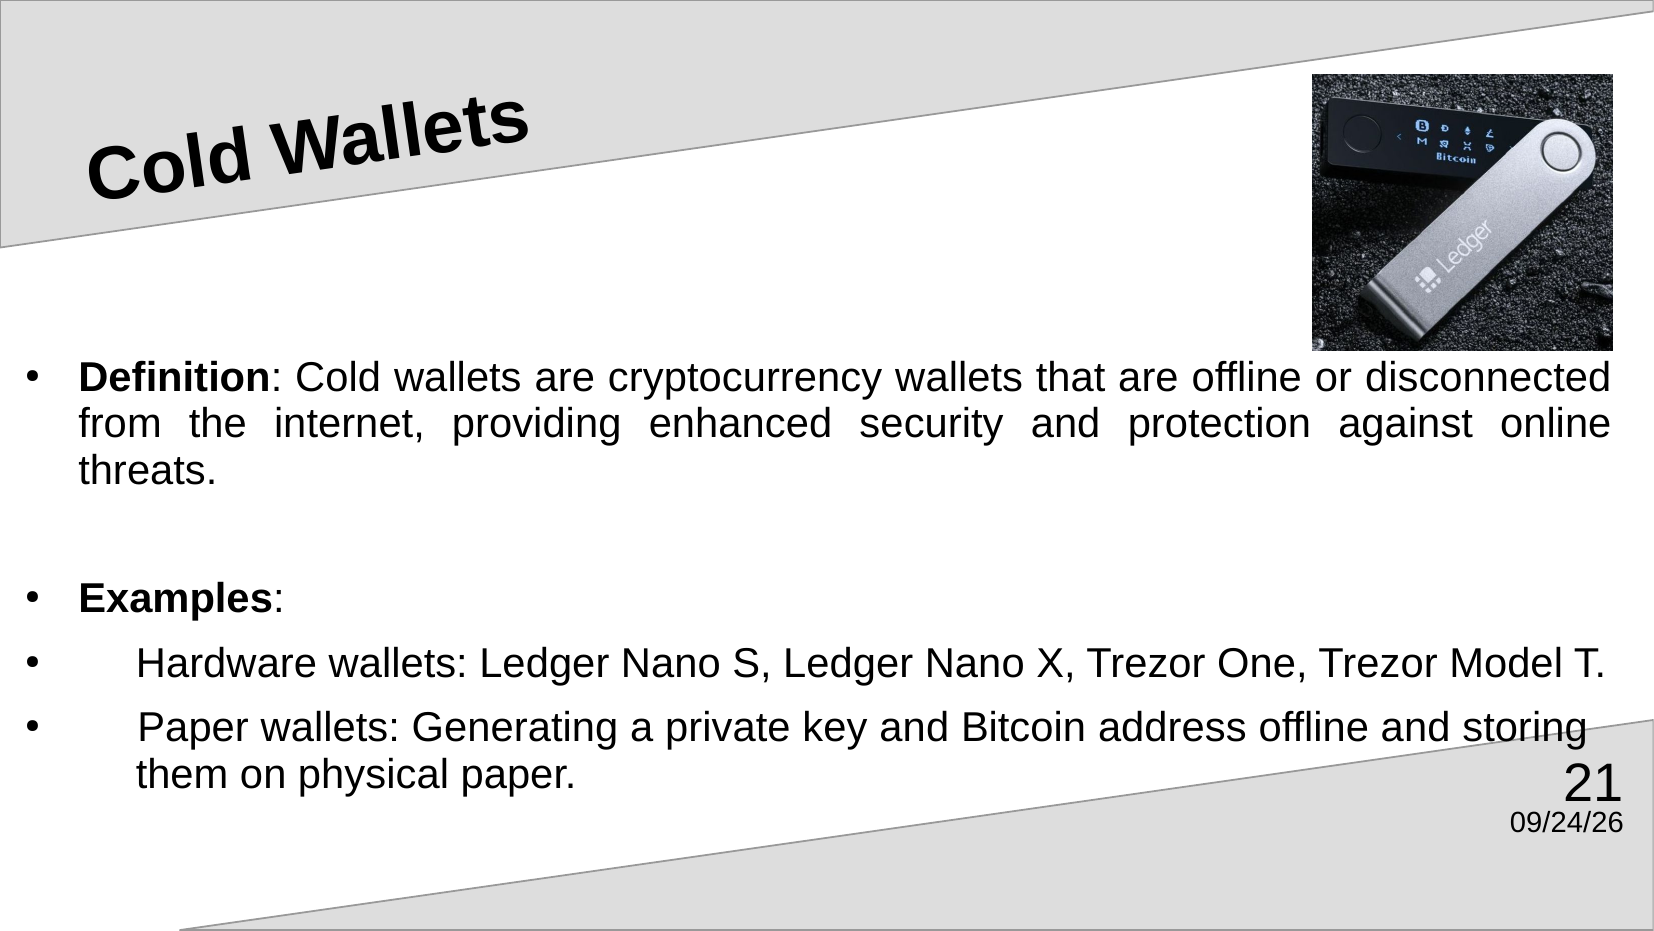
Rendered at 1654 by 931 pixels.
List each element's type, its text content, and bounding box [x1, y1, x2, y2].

picture [1312, 74, 1613, 351]
title Cold Wallets [3, 0, 1406, 225]
list Definition: Cold wallets are cryptocurrency wallets that are offline or disconnected from the internet, providing enhanced security and protection against online threats. Examples: Hardware wallets: Ledger Nano S, Ledger Nano X, Trezor One, Trezor Model T. Paper wallets: Generating a private key and Bitcoin address offline and storing them on physical paper. [7, 225, 1613, 863]
